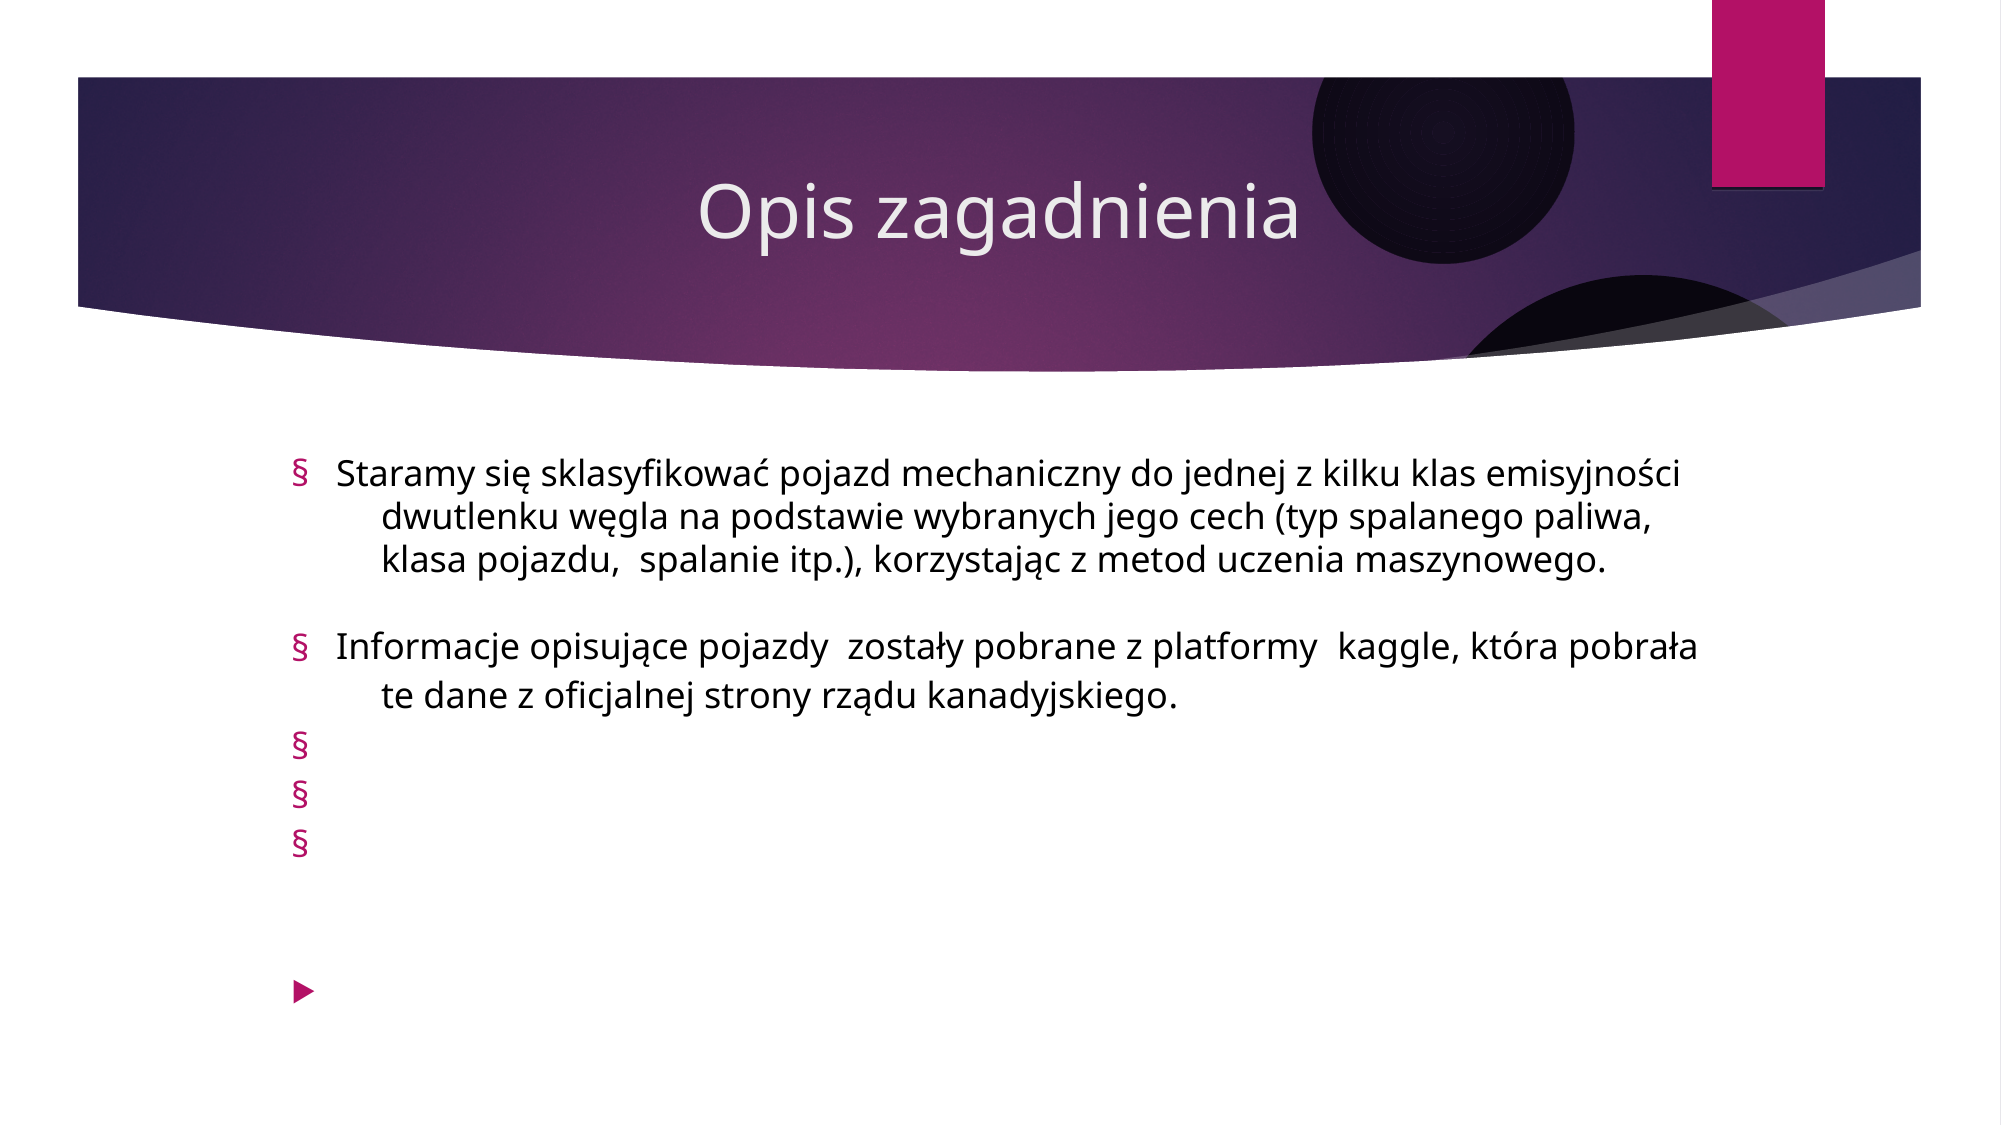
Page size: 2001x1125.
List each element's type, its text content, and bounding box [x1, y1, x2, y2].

title Opis zagadnienia [651, 150, 1349, 267]
list Staramy się sklasyfikować pojazd mechaniczny do jednej z kilku klas emisyjności dwutlenku węgla na podstawie wybranych jego cech (typ spalanego paliwa, klasa pojazdu, spalanie itp.), korzystając z metod uczenia maszynowego. Informacje opisujące pojazdy zostały pobrane z platformy kaggle, która pobrała te dane z oficjalnej strony rządu kanadyjskiego . [276, 443, 1724, 763]
